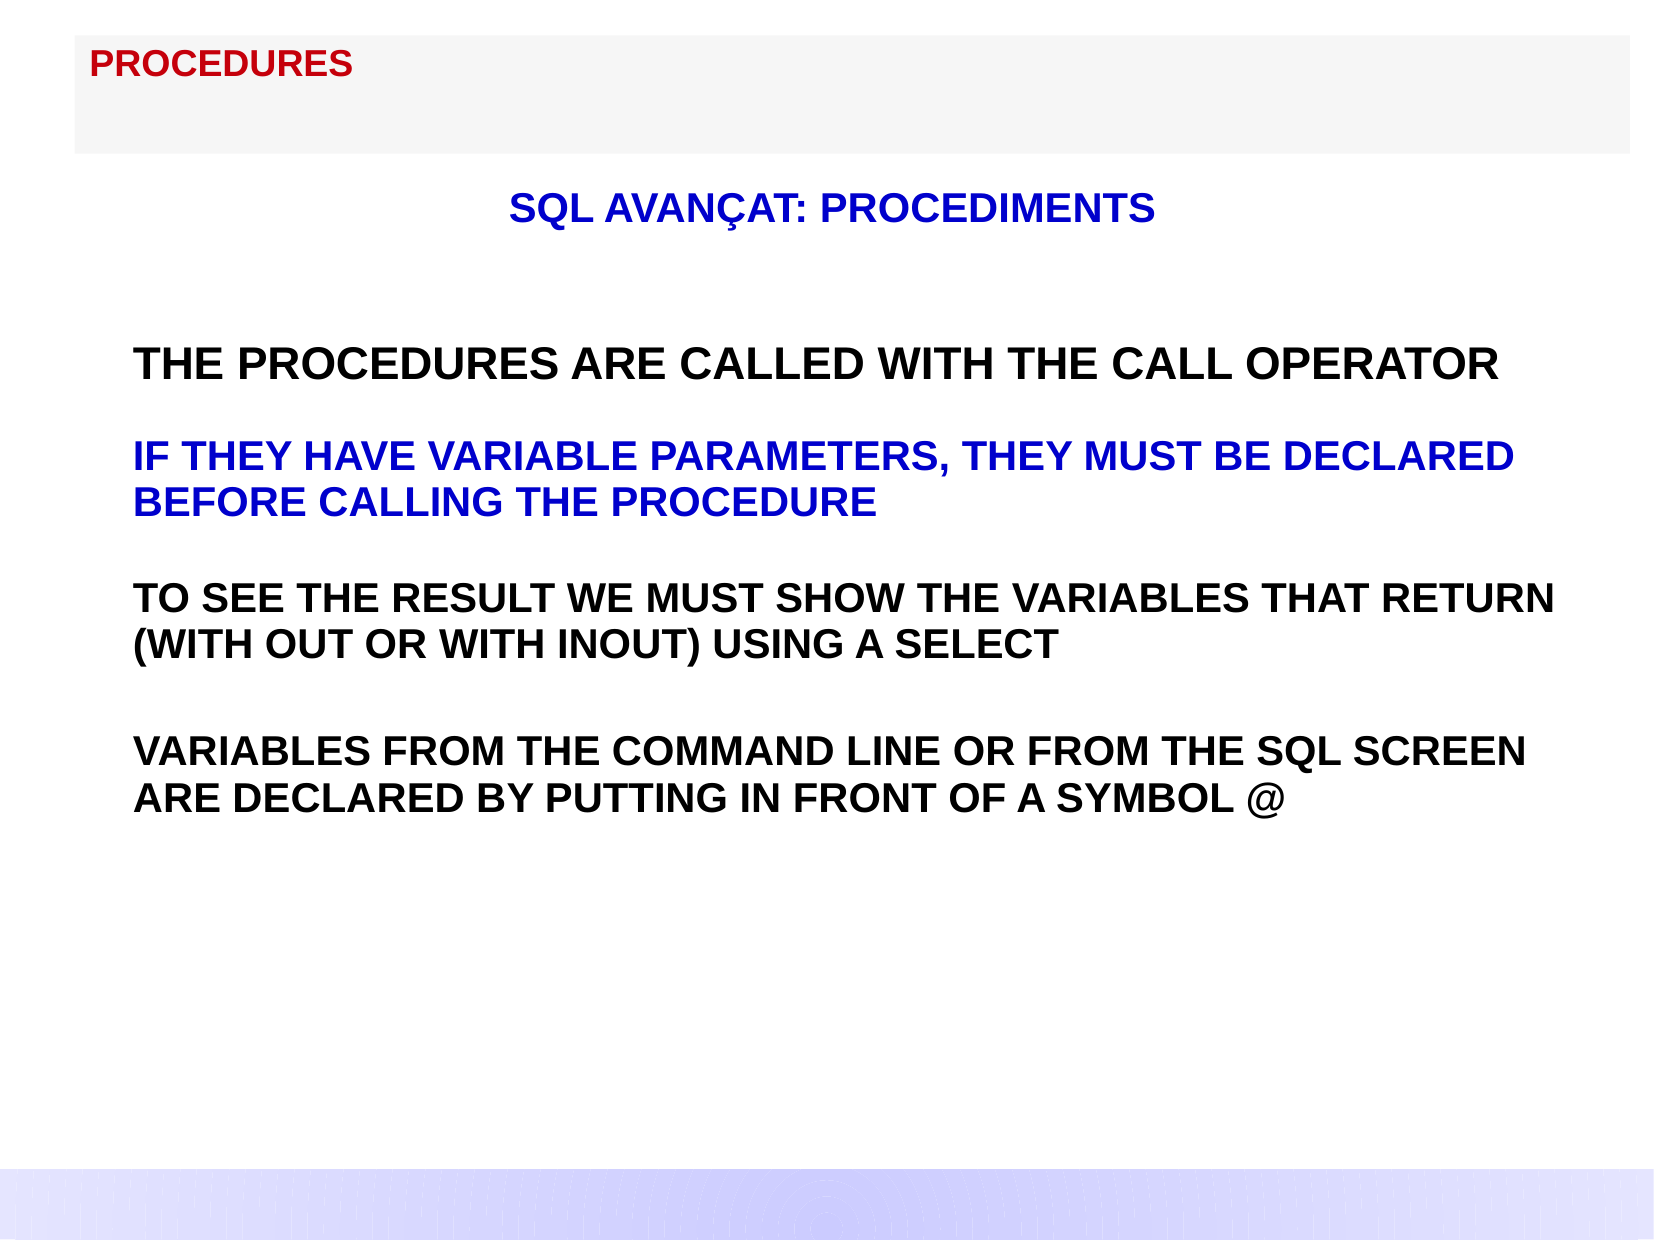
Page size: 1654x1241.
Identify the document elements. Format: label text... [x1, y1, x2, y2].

text_box IF THEY HAVE VARIABLE PARAMETERS, THEY MUST BE DECLARED BEFORE CALLING THE PROCEDURE [118, 425, 1571, 535]
text_box [0, 304, 1654, 1221]
text_box SQL AVANÇAT: PROCEDIMENTS [35, 177, 1630, 245]
text_box TO SEE THE RESULT WE MUST SHOW THE VARIABLES THAT RETURN (WITH OUT OR WITH INOUT) USING A SELECT [118, 566, 1571, 677]
text_box THE PROCEDURES ARE CALLED WITH THE CALL OPERATOR [118, 330, 1571, 402]
text_box VARIABLES FROM THE COMMAND LINE OR FROM THE SQL SCREEN ARE DECLARED BY PUTTING IN FRONT OF A SYMBOL @ [118, 720, 1571, 831]
text_box PROCEDURES [74, 35, 1630, 154]
